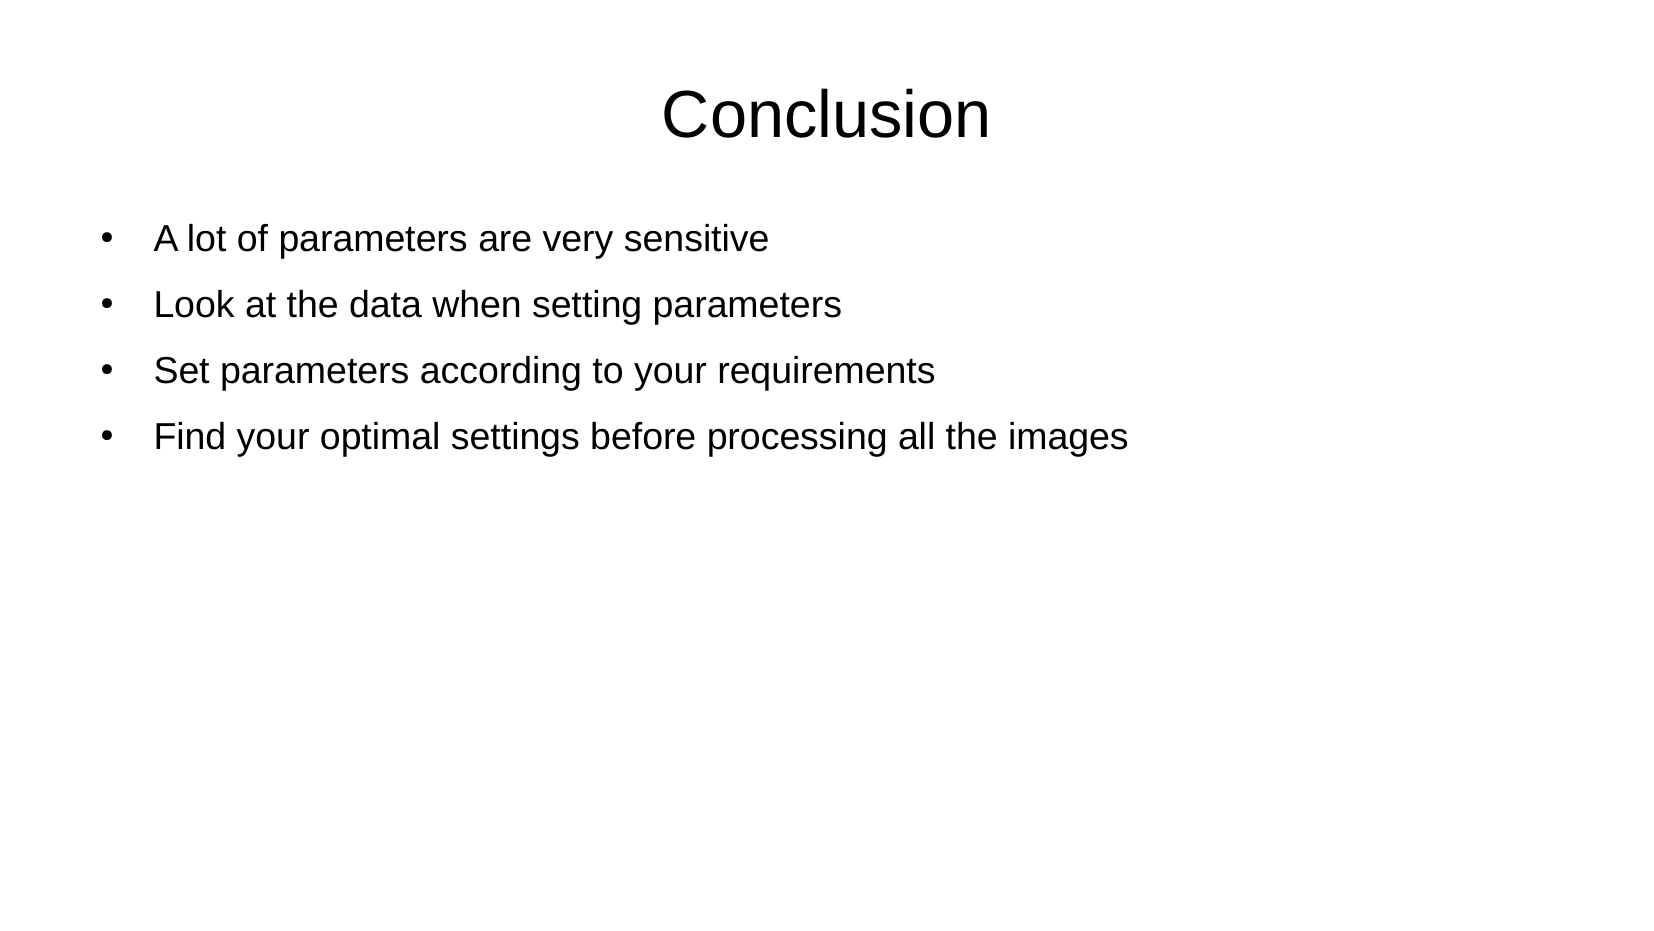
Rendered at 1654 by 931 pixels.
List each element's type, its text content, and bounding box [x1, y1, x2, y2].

list A lot of parameters are very sensitive Look at the data when setting parameters Set parameters according to your requirements Find your optimal settings before processing all the images [82, 217, 1571, 757]
title Conclusion [82, 37, 1571, 193]
